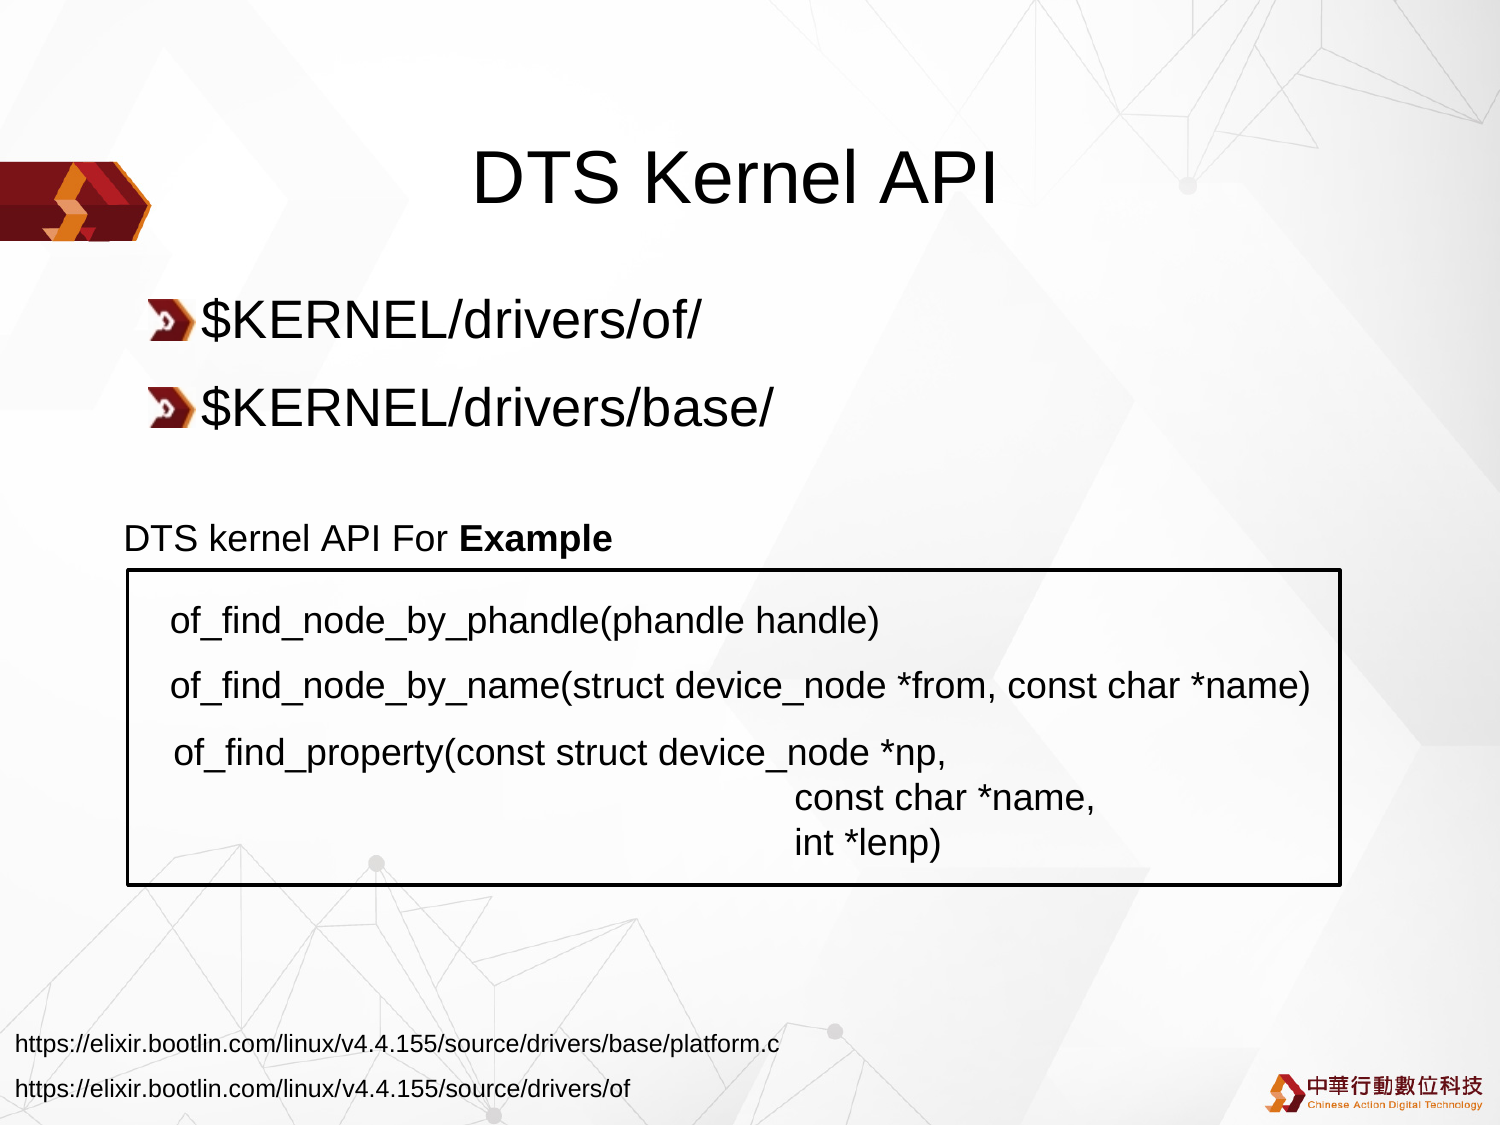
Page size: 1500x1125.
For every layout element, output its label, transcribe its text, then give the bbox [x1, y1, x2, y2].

list $KERNEL/drivers/of/ $KERNEL/drivers/base/ [130, 572, 1338, 883]
text_box of_find_property(const struct device_node *np, const char *name, int *lenp) [158, 720, 1280, 871]
text_box https://elixir.bootlin.com/linux/v4.4.155/source/drivers/base/platform.c [0, 1020, 1175, 1081]
text_box DTS kernel API For Example [108, 506, 691, 571]
text_box of_find_node_by_phandle(phandle handle) [154, 588, 1126, 654]
list $KERNEL/drivers/of/ $KERNEL/drivers/base/ [130, 290, 1449, 943]
title DTS Kernel API [107, 101, 1367, 255]
text_box https://elixir.bootlin.com/linux/v4.4.155/source/drivers/of [0, 1065, 1186, 1125]
picture [0, 0, 1500, 1125]
text_box of_find_node_by_name(struct device_node *from, const char *name) [154, 653, 1329, 769]
